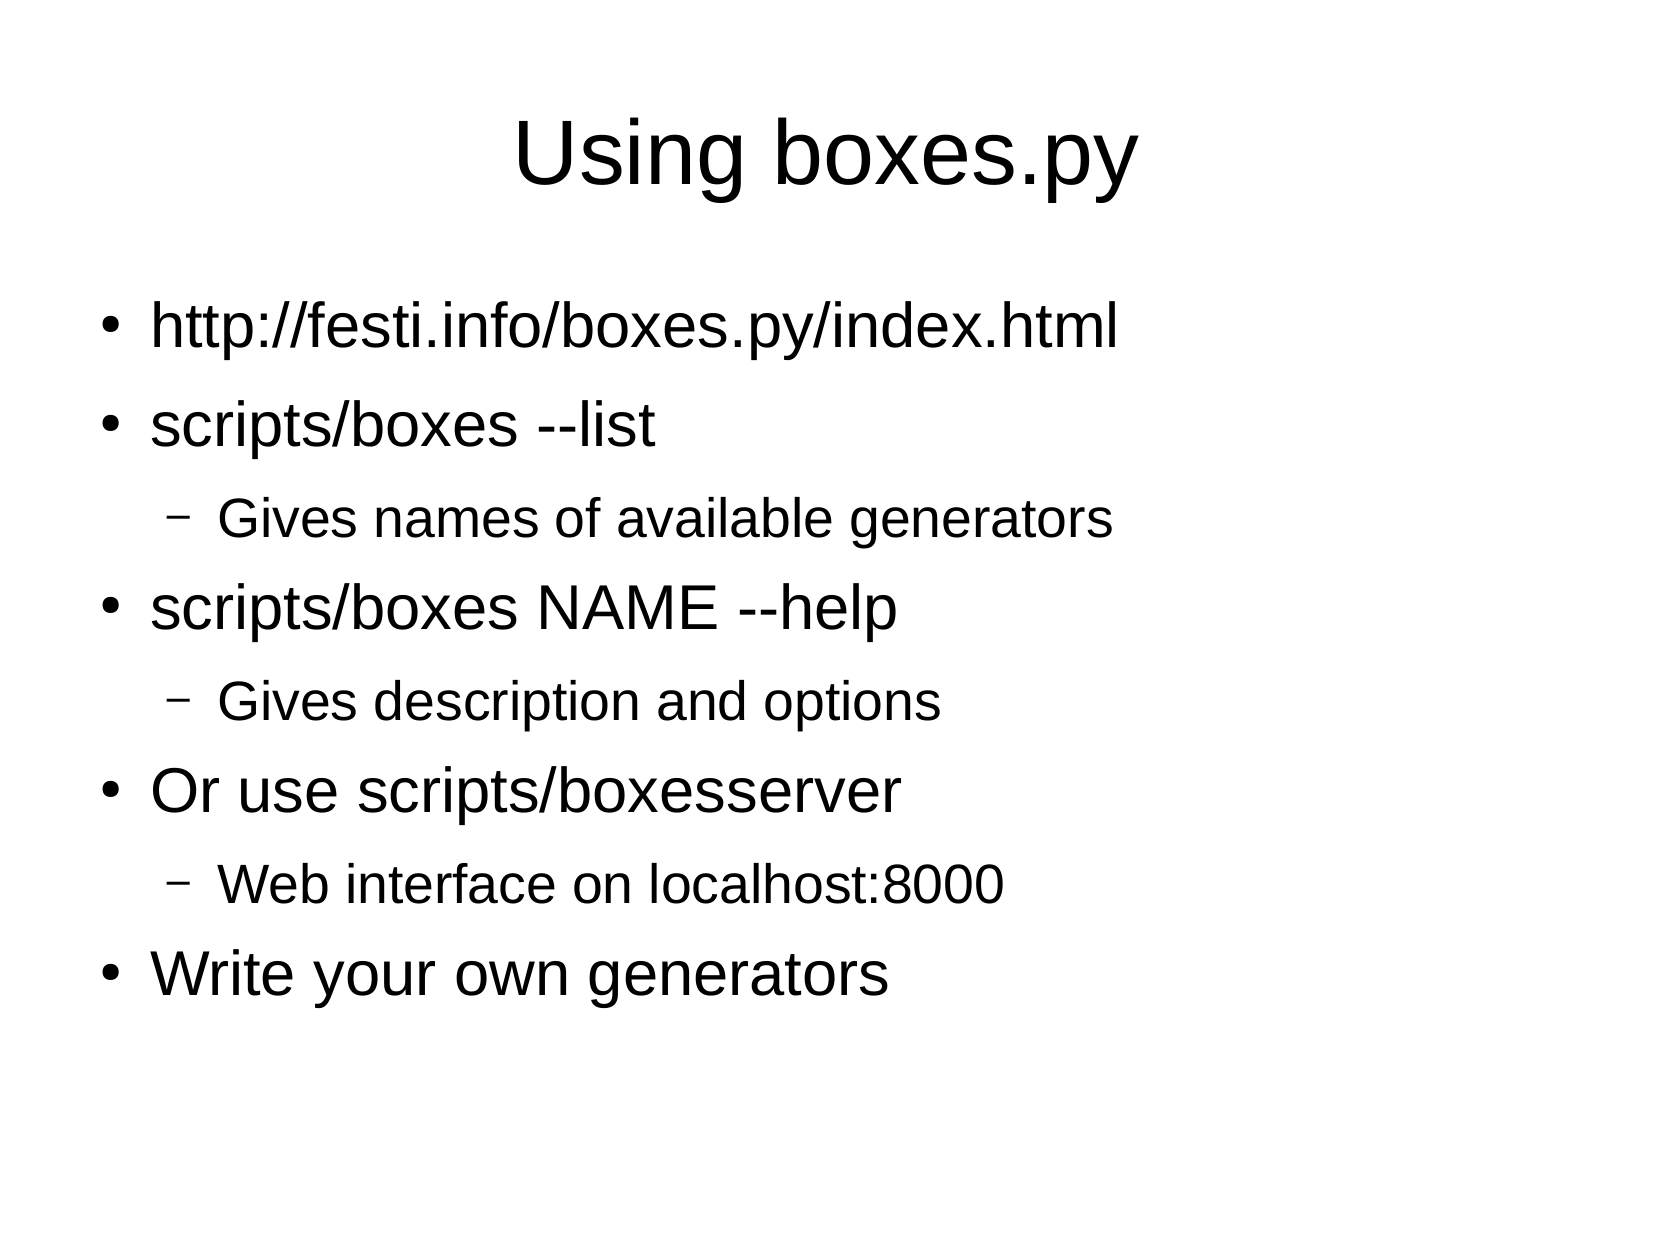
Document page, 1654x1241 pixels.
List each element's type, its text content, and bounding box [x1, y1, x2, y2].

list http://festi.info/boxes.py/index.html scripts/boxes --list Gives names of available generators scripts/boxes NAME --help Gives description and options Or use scripts/boxesserver Web interface on localhost:8000 Write your own generators [82, 290, 1571, 1010]
title Using boxes.py [82, 49, 1571, 257]
